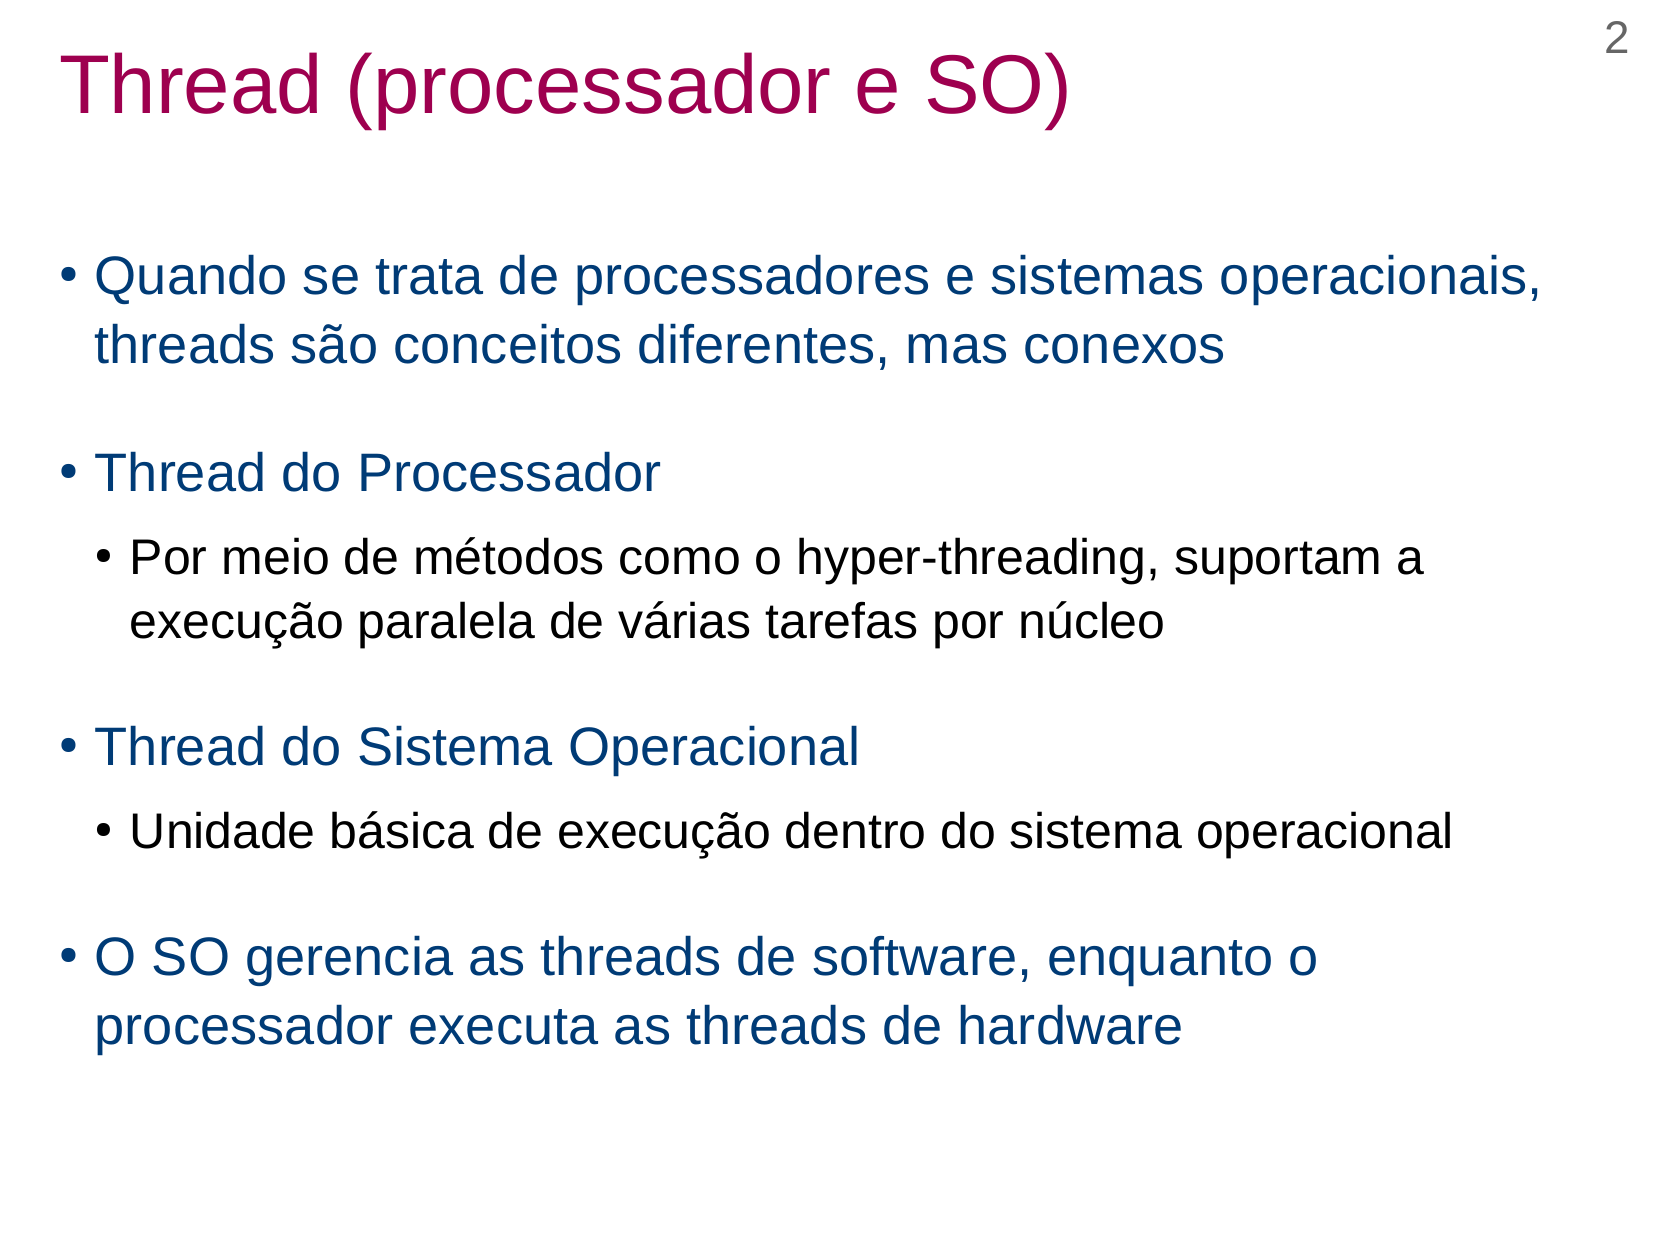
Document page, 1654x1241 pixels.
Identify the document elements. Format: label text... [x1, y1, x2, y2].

list Quando se trata de processadores e sistemas operacionais, threads são conceitos diferentes, mas conexos Thread do Processador Por meio de métodos como o hyper-threading, suportam a execução paralela de várias tarefas por núcleo Thread do Sistema Operacional Unidade básica de execução dentro do sistema operacional O SO gerencia as threads de software, enquanto o processador executa as threads de hardware [59, 236, 1595, 1211]
title Thread (processador e SO) [59, 29, 1595, 148]
